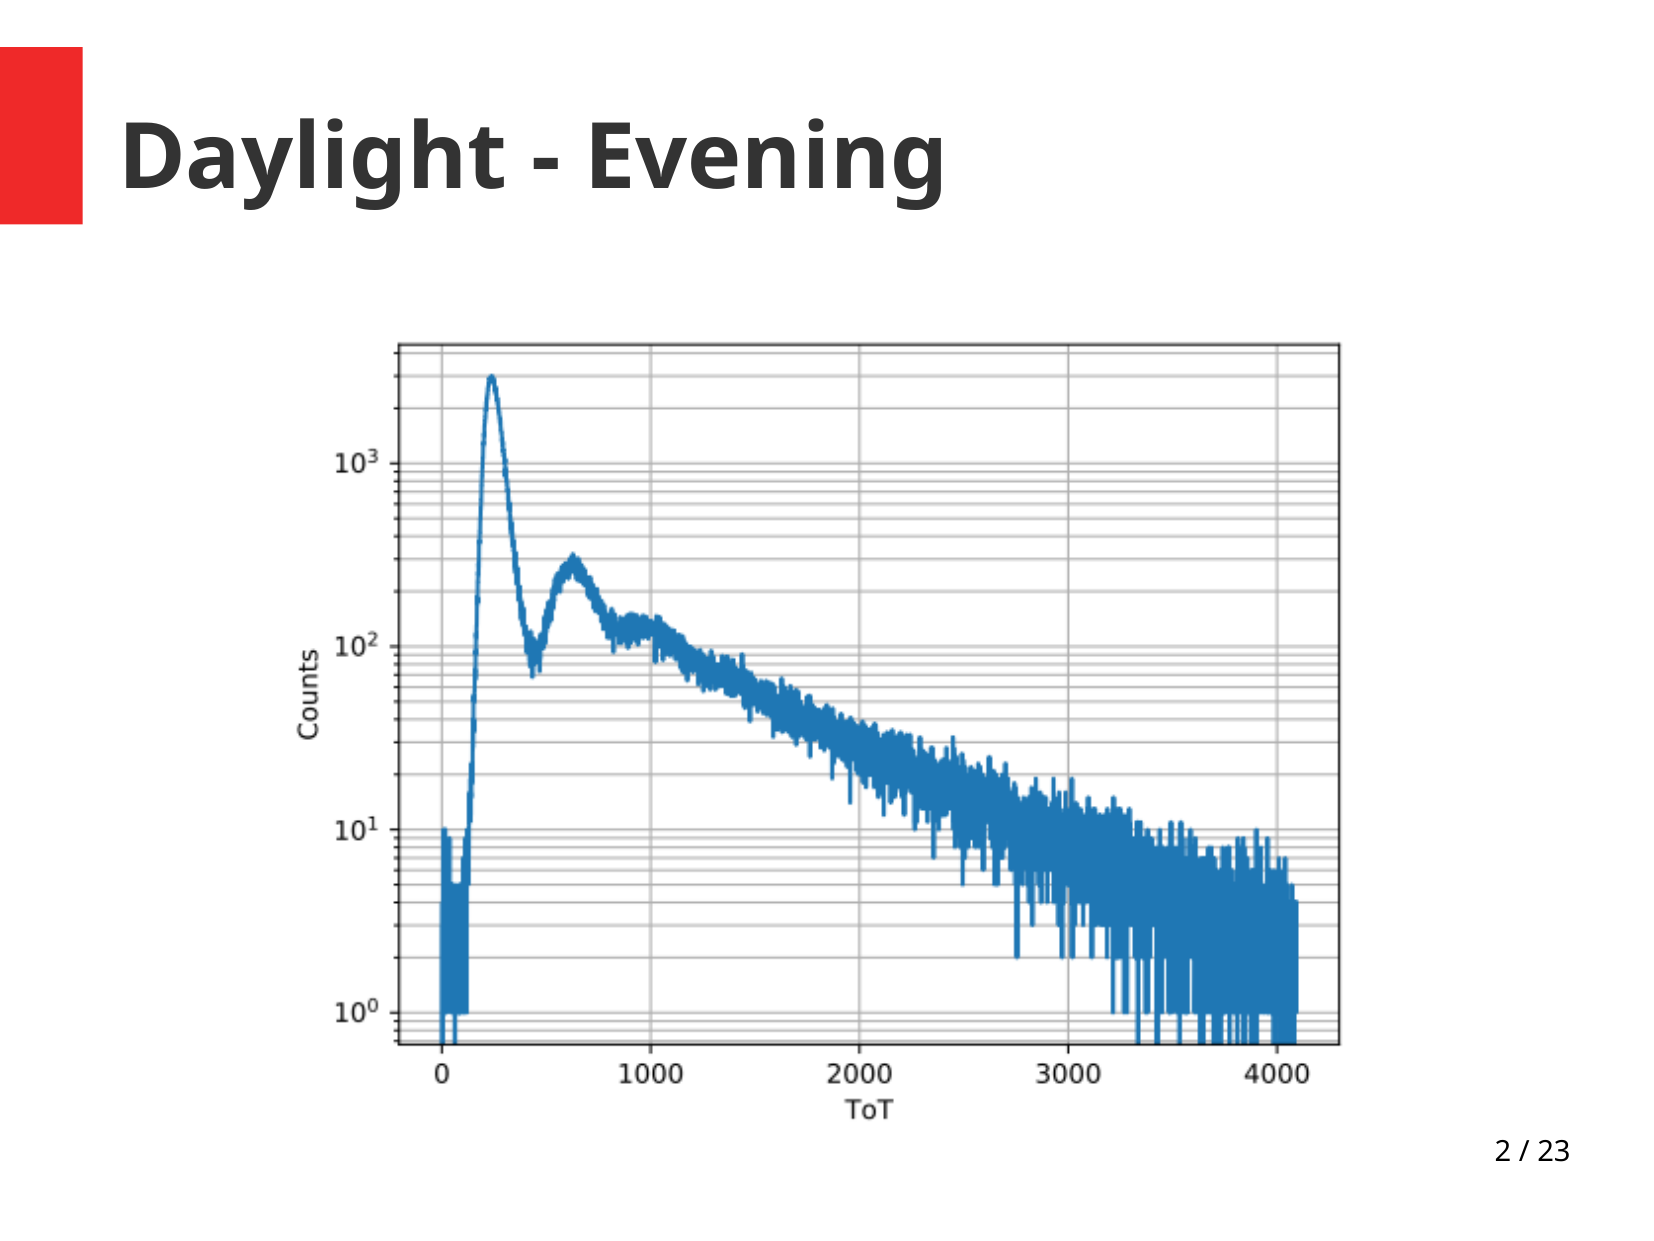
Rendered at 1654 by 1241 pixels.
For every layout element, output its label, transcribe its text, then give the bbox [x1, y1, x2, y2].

title Daylight - Evening [118, 49, 1571, 257]
picture [248, 236, 1461, 1145]
